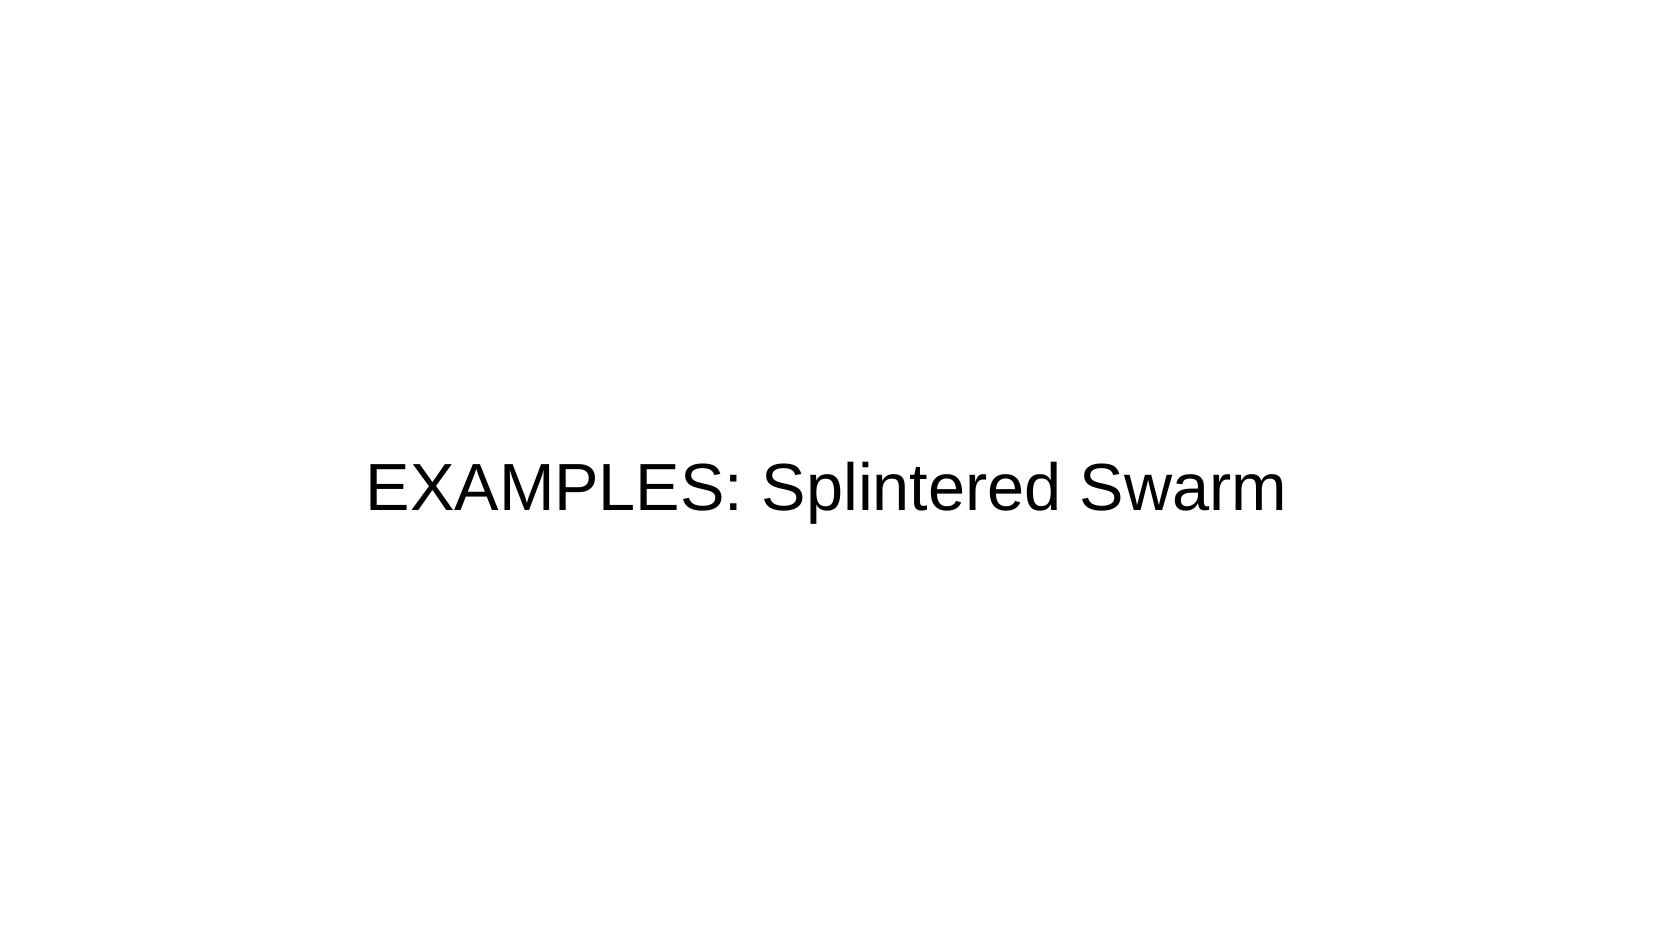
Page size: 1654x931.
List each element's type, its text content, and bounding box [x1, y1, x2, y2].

subtitle EXAMPLES: Splintered Swarm [82, 217, 1571, 758]
